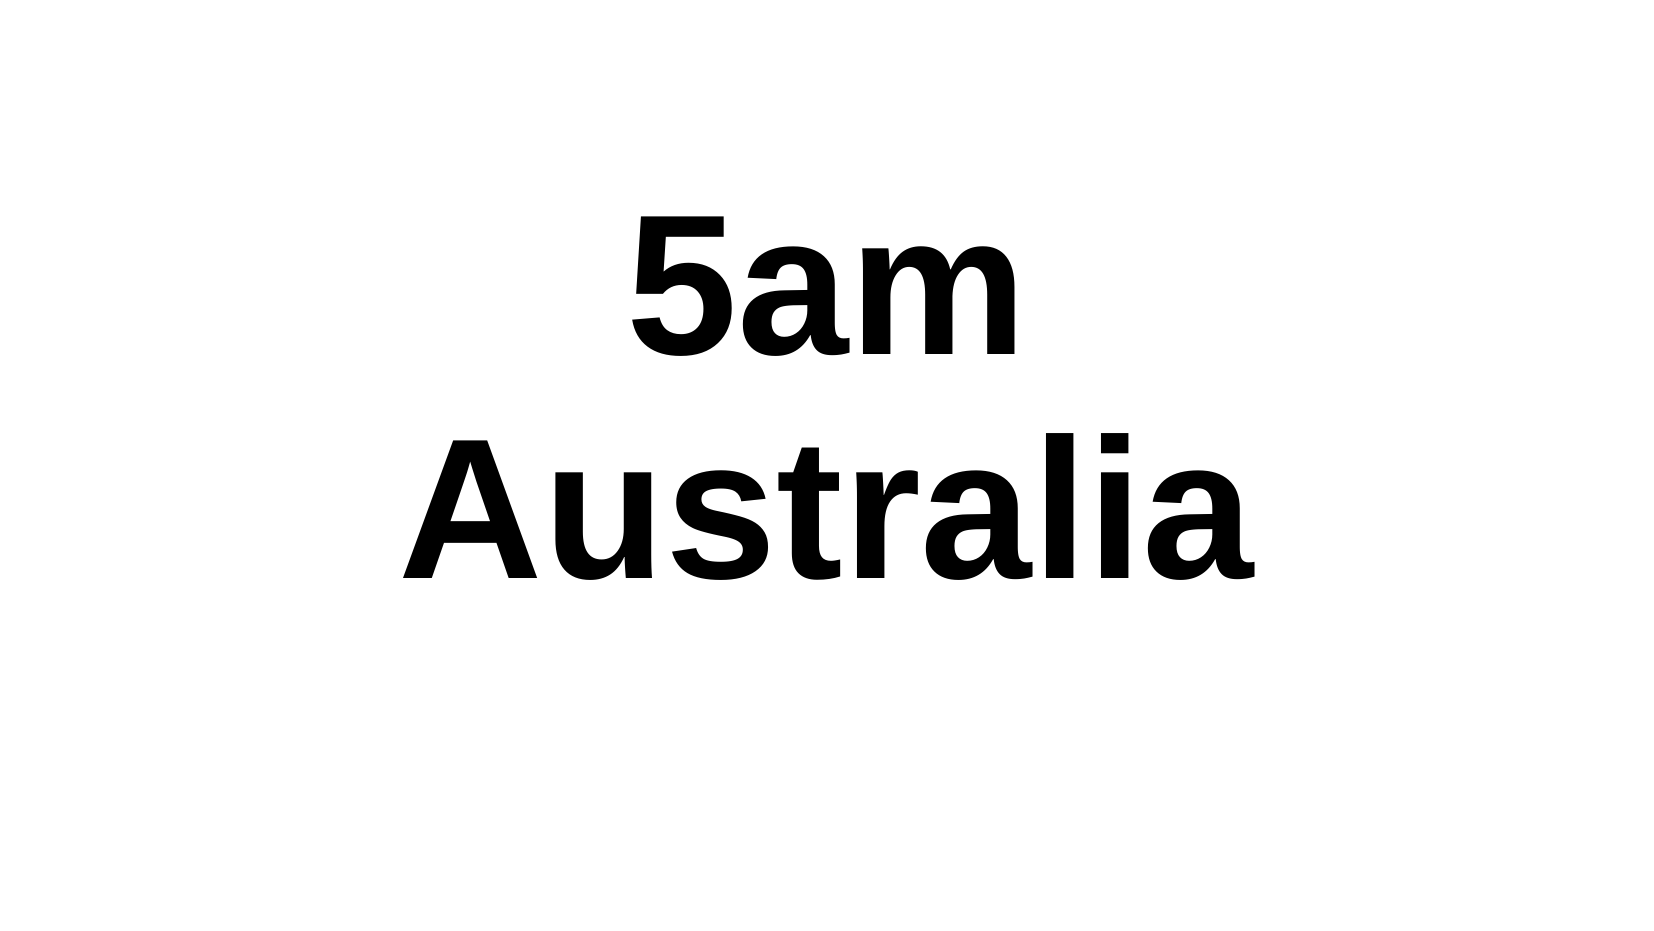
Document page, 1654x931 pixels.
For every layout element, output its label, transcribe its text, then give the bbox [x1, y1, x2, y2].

subtitle 5am Australia [82, 37, 1571, 757]
